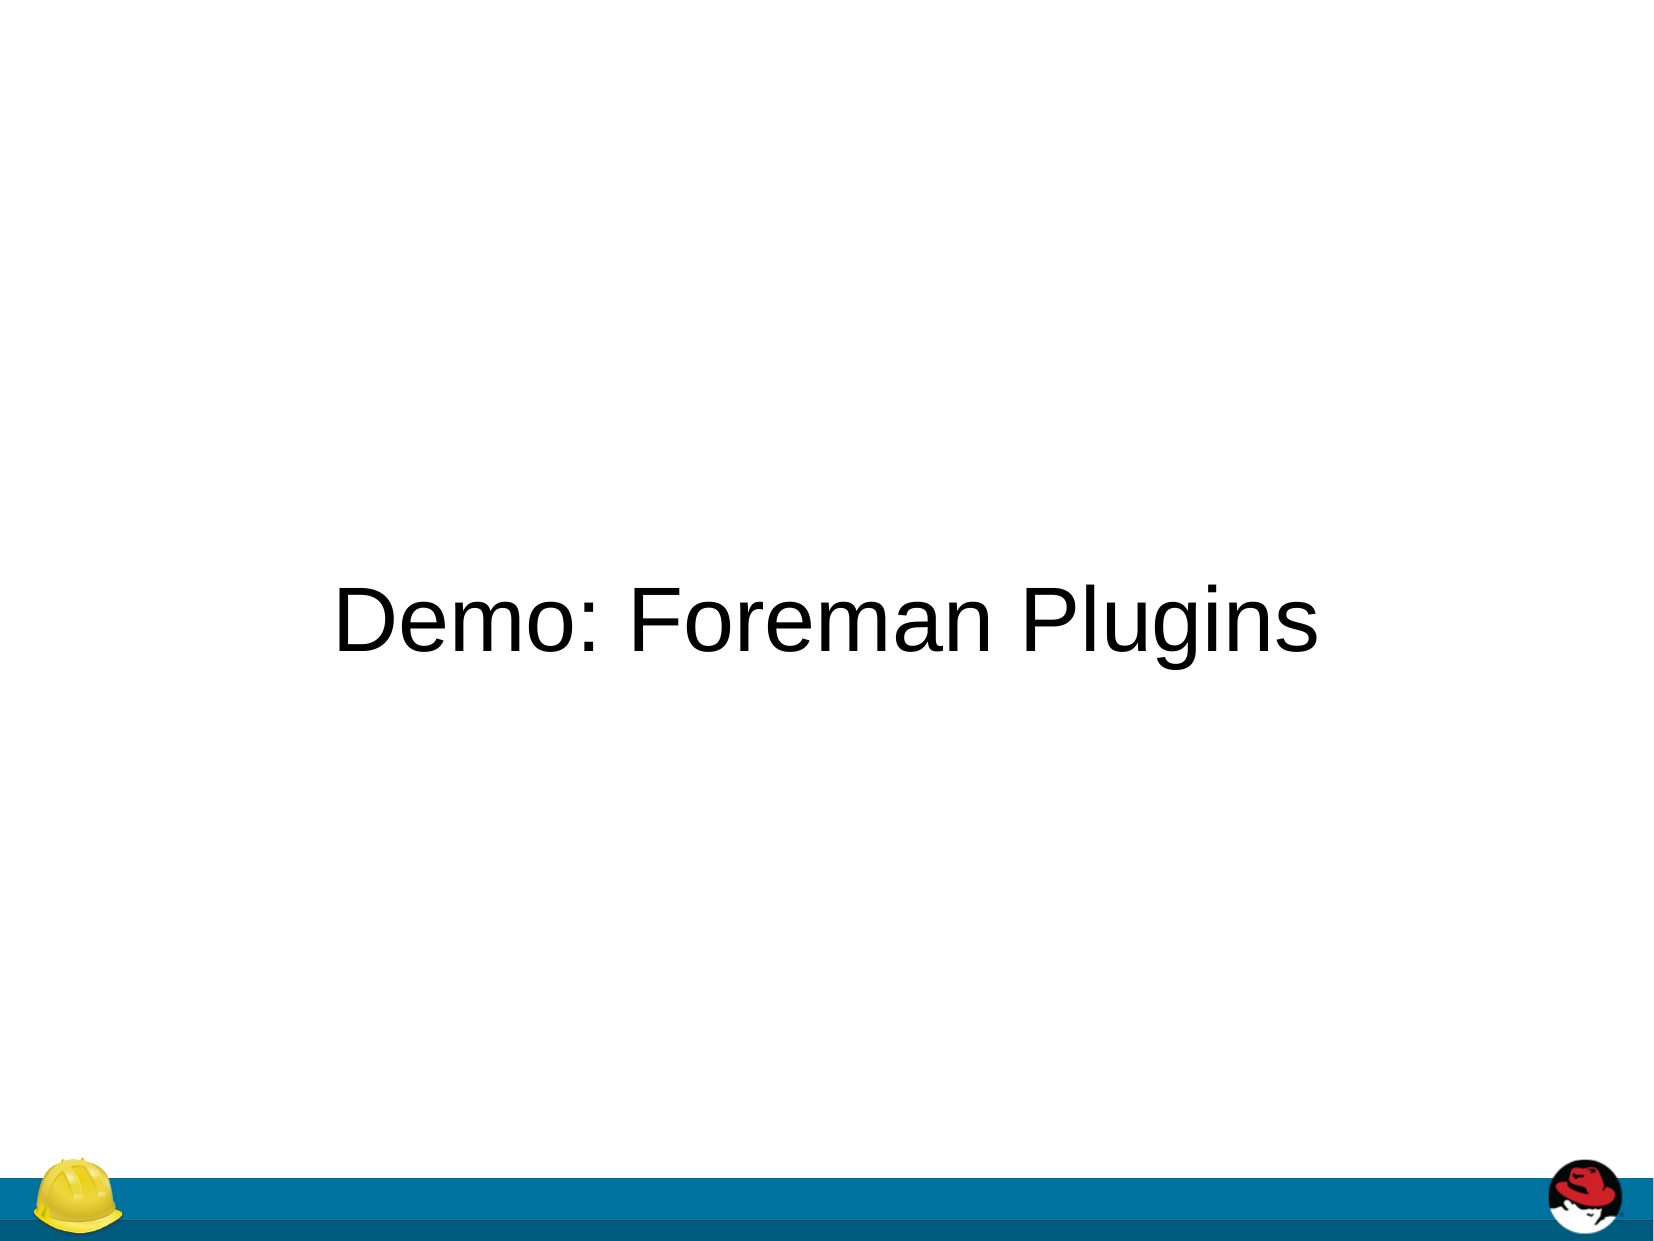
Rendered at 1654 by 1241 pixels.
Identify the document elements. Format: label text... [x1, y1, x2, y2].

title Demo: Foreman Plugins [82, 516, 1571, 724]
picture [1547, 1157, 1630, 1233]
picture [23, 1145, 130, 1235]
